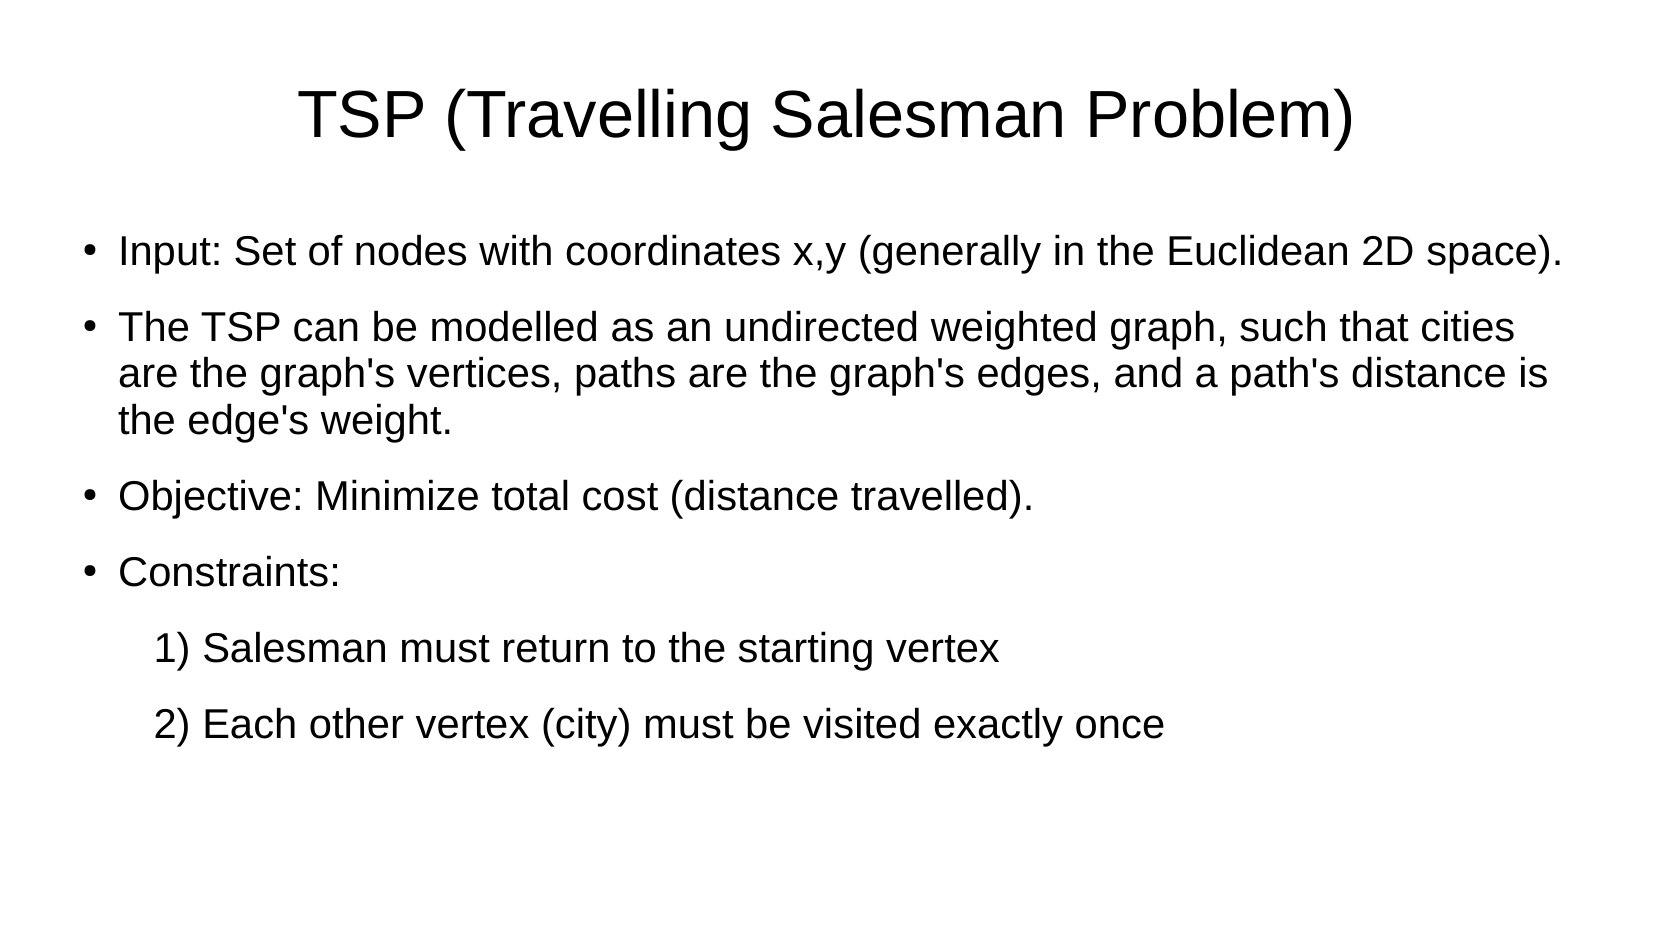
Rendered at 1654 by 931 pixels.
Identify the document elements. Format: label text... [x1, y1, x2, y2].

subtitle Input: Set of nodes with coordinates x,y (generally in the Euclidean 2D space). The TSP can be modelled as an undirected weighted graph, such that cities are the graph's vertices, paths are the graph's edges, and a path's distance is the edge's weight. Objective: Minimize total cost (distance travelled). Constraints: Salesman must return to the starting vertex Each other vertex (city) must be visited exactly once [82, 217, 1571, 758]
title TSP (Travelling Salesman Problem) [82, 37, 1571, 193]
